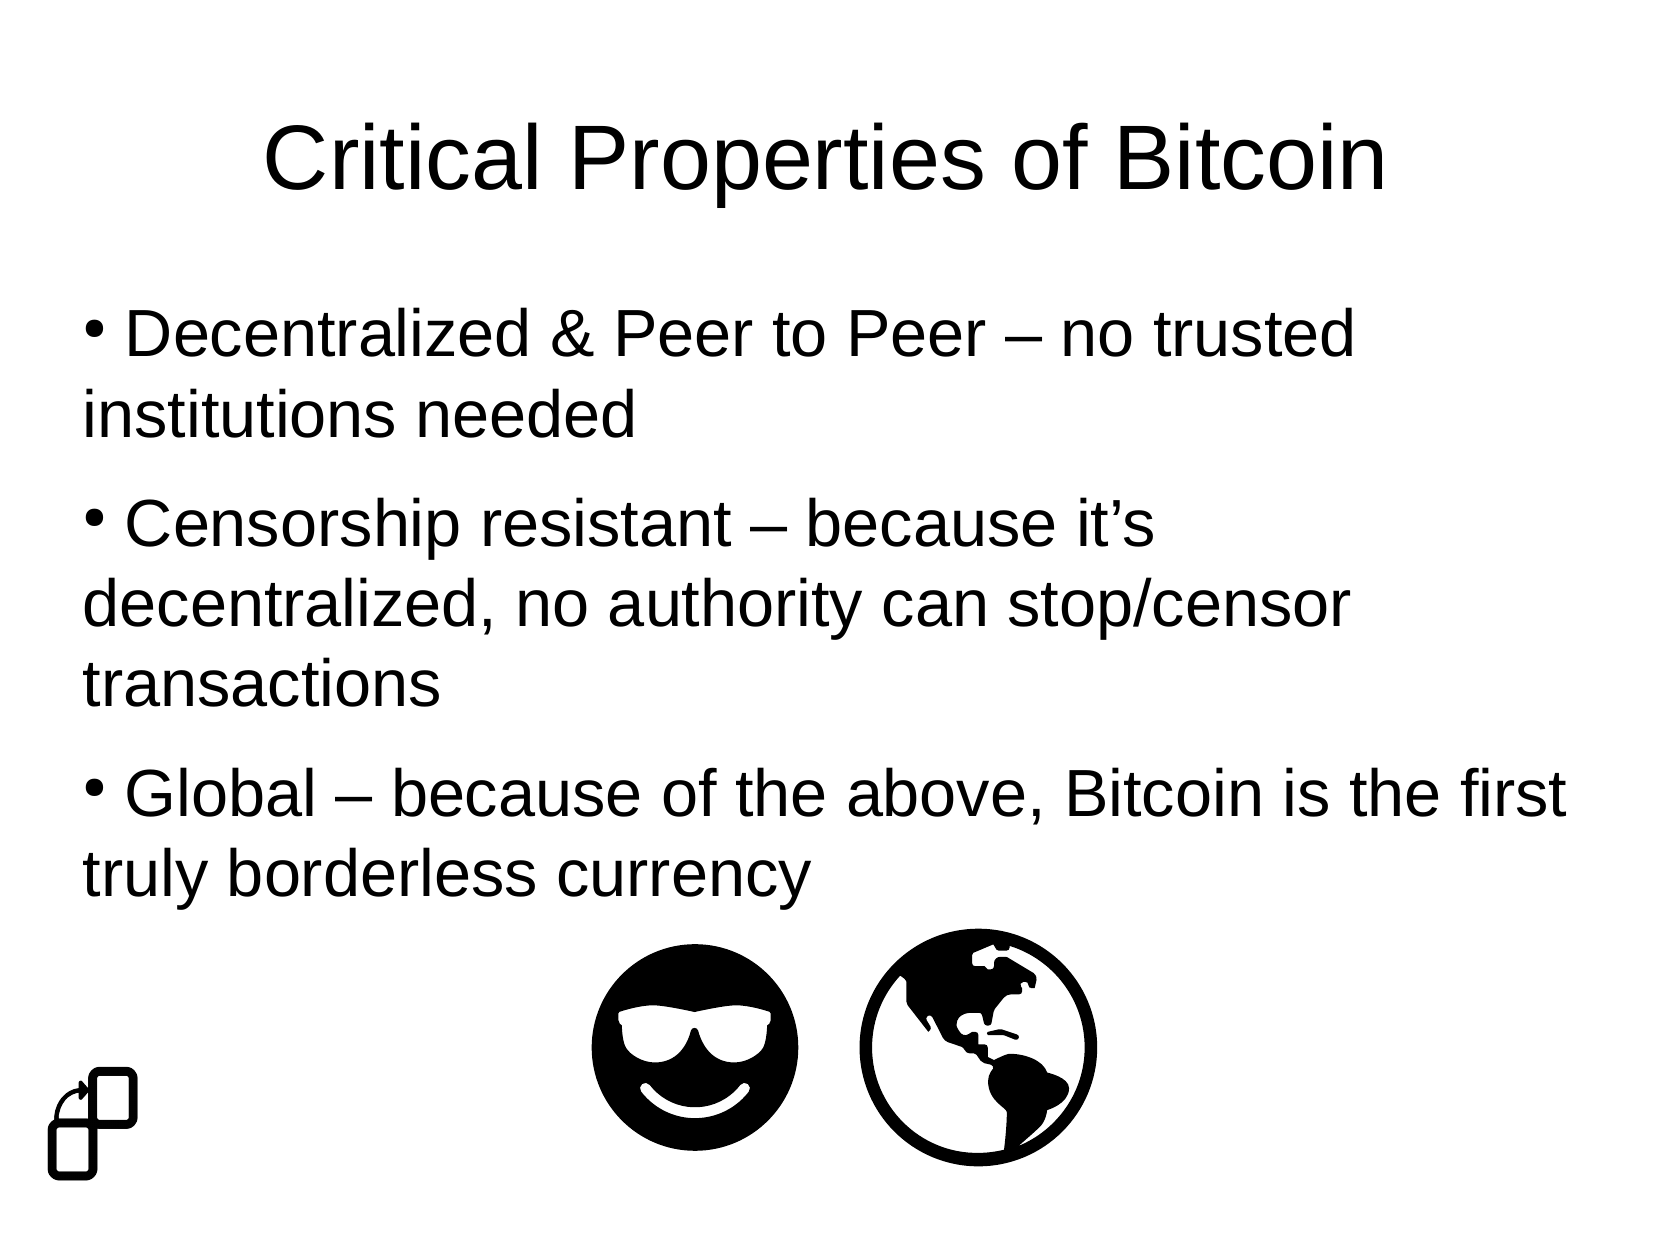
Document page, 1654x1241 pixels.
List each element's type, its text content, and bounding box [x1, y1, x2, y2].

title Critical Properties of Bitcoin [82, 97, 1571, 209]
picture [563, 895, 1131, 1200]
list Decentralized & Peer to Peer – no trusted institutions needed Censorship resistant – because it’s decentralized, no authority can stop/censor transactions Global – because of the above, Bitcoin is the first truly borderless currency [82, 290, 1571, 1010]
picture [30, 1062, 153, 1186]
